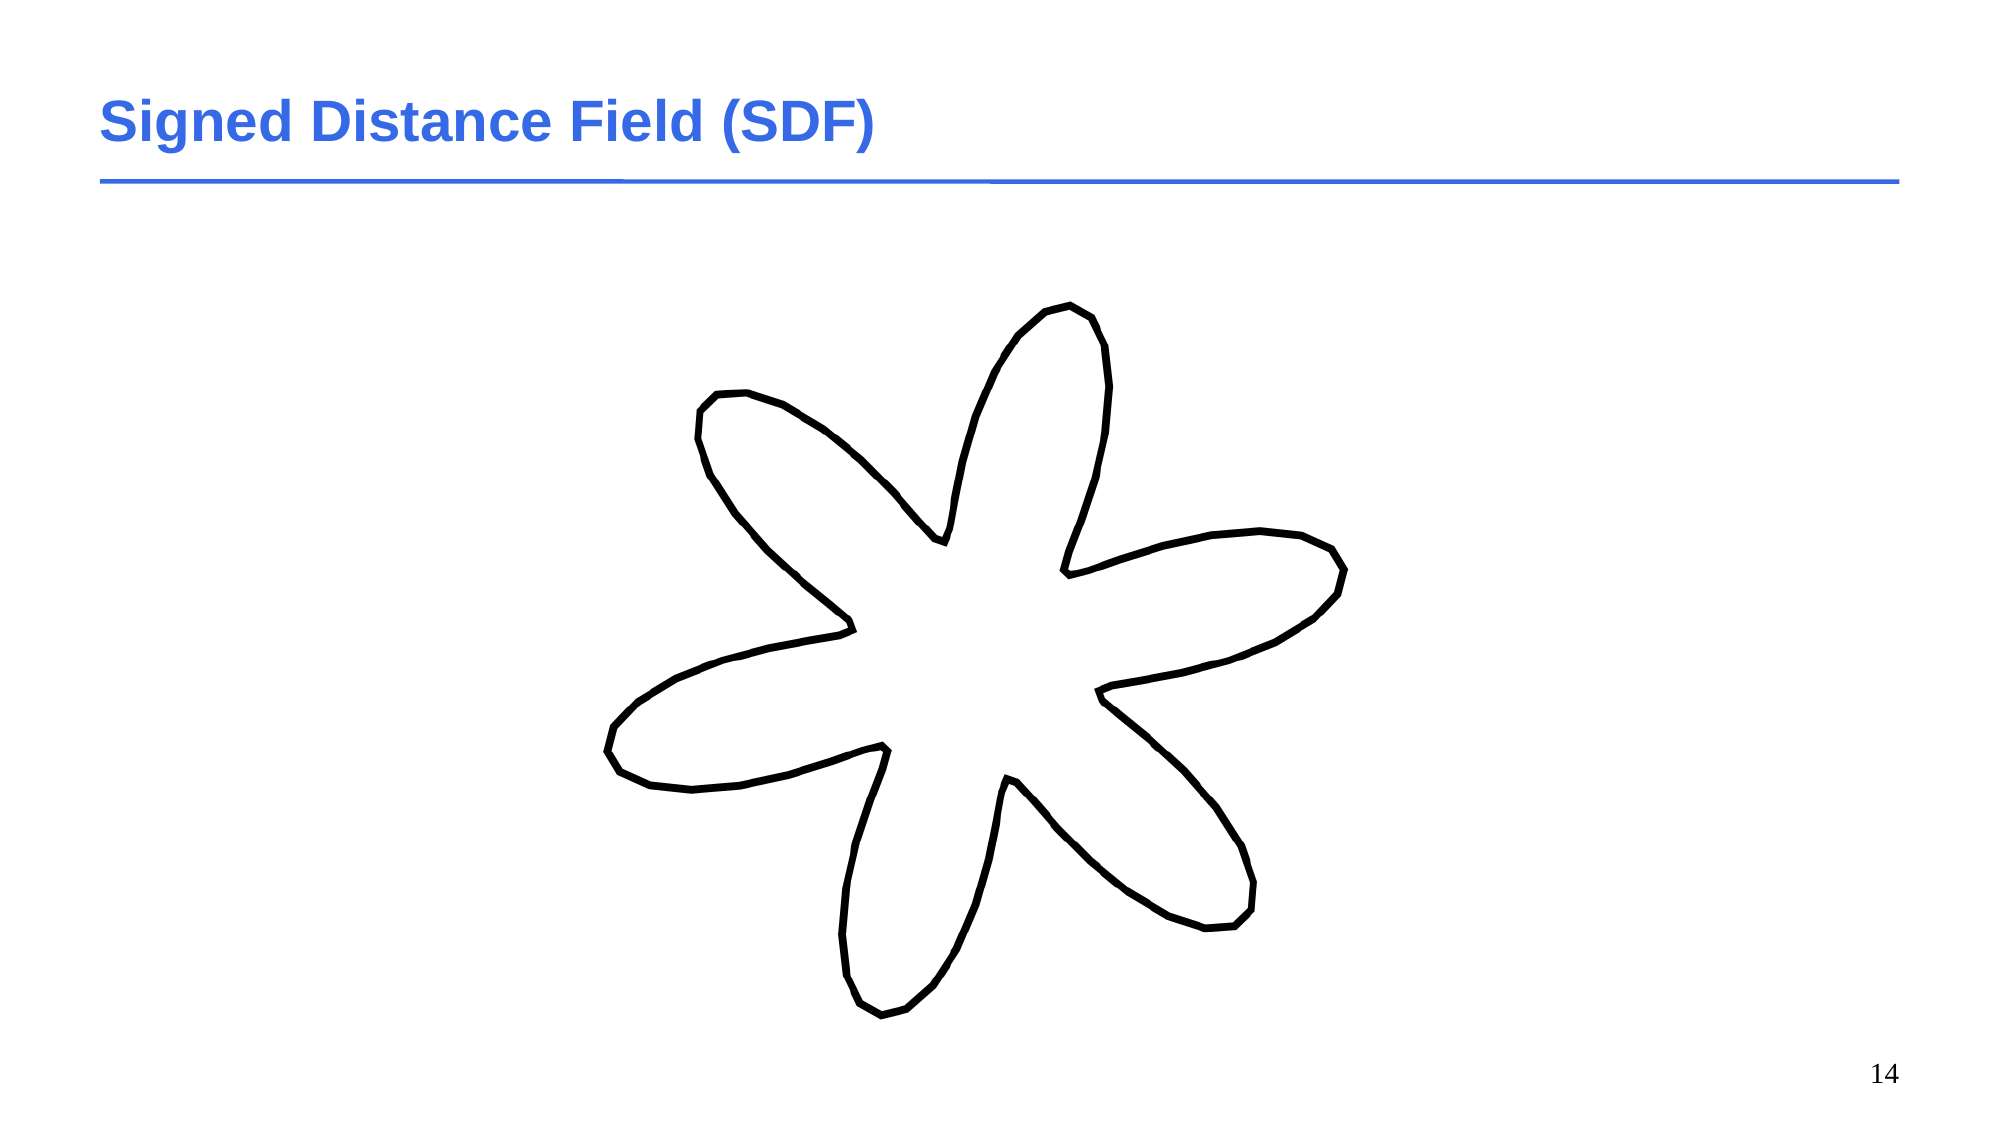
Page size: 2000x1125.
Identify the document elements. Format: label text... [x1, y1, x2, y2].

picture [600, 299, 1351, 1024]
title Signed Distance Field (SDF) [99, 27, 1900, 215]
